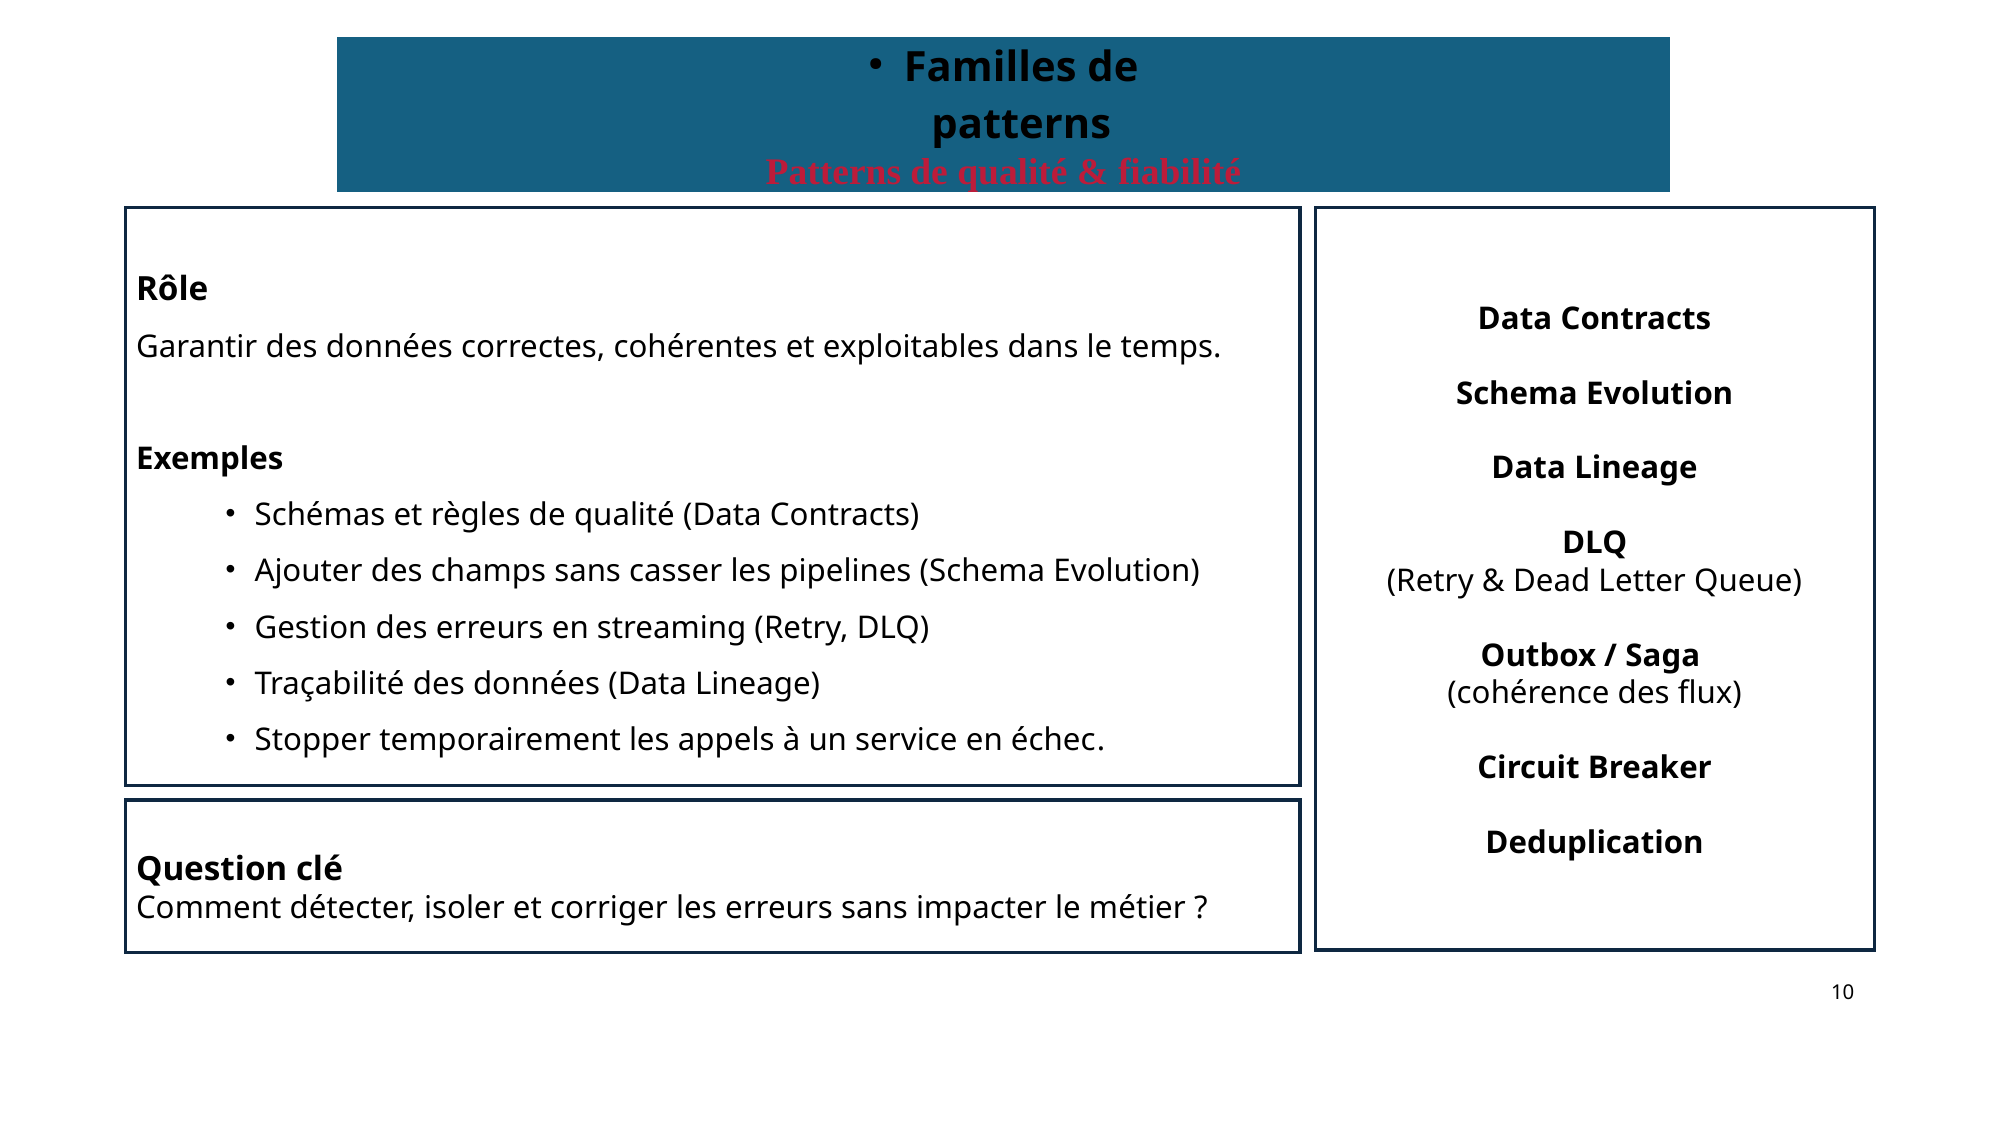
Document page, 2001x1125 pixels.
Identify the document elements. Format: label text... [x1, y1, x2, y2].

text_box ‹N°› [1831, 979, 1875, 1008]
table_header [1226, 37, 1670, 151]
table_header Familles de patterns [781, 37, 1226, 151]
text_box Rôle Garantir des données correctes, cohérentes et exploitables dans le temps. Exemples Schémas et règles de qualité (Data Contracts) Ajouter des champs sans casser les pipelines (Schema Evolution) Gestion des erreurs en streaming (Retry, DLQ) Traçabilité des données (Data Lineage) Stopper temporairement les appels à un service en échec. [126, 208, 1300, 785]
table_cell Patterns de qualité & fiabilité [337, 151, 1670, 192]
text_box Question clé Comment détecter, isoler et corriger les erreurs sans impacter le métier ? [126, 800, 1300, 952]
text_box Data Contracts Schema Evolution Data Lineage DLQ (Retry & Dead Letter Queue) Outbox / Saga (cohérence des flux) Circuit Breaker Deduplication [1315, 208, 1874, 950]
table_header [337, 37, 781, 151]
